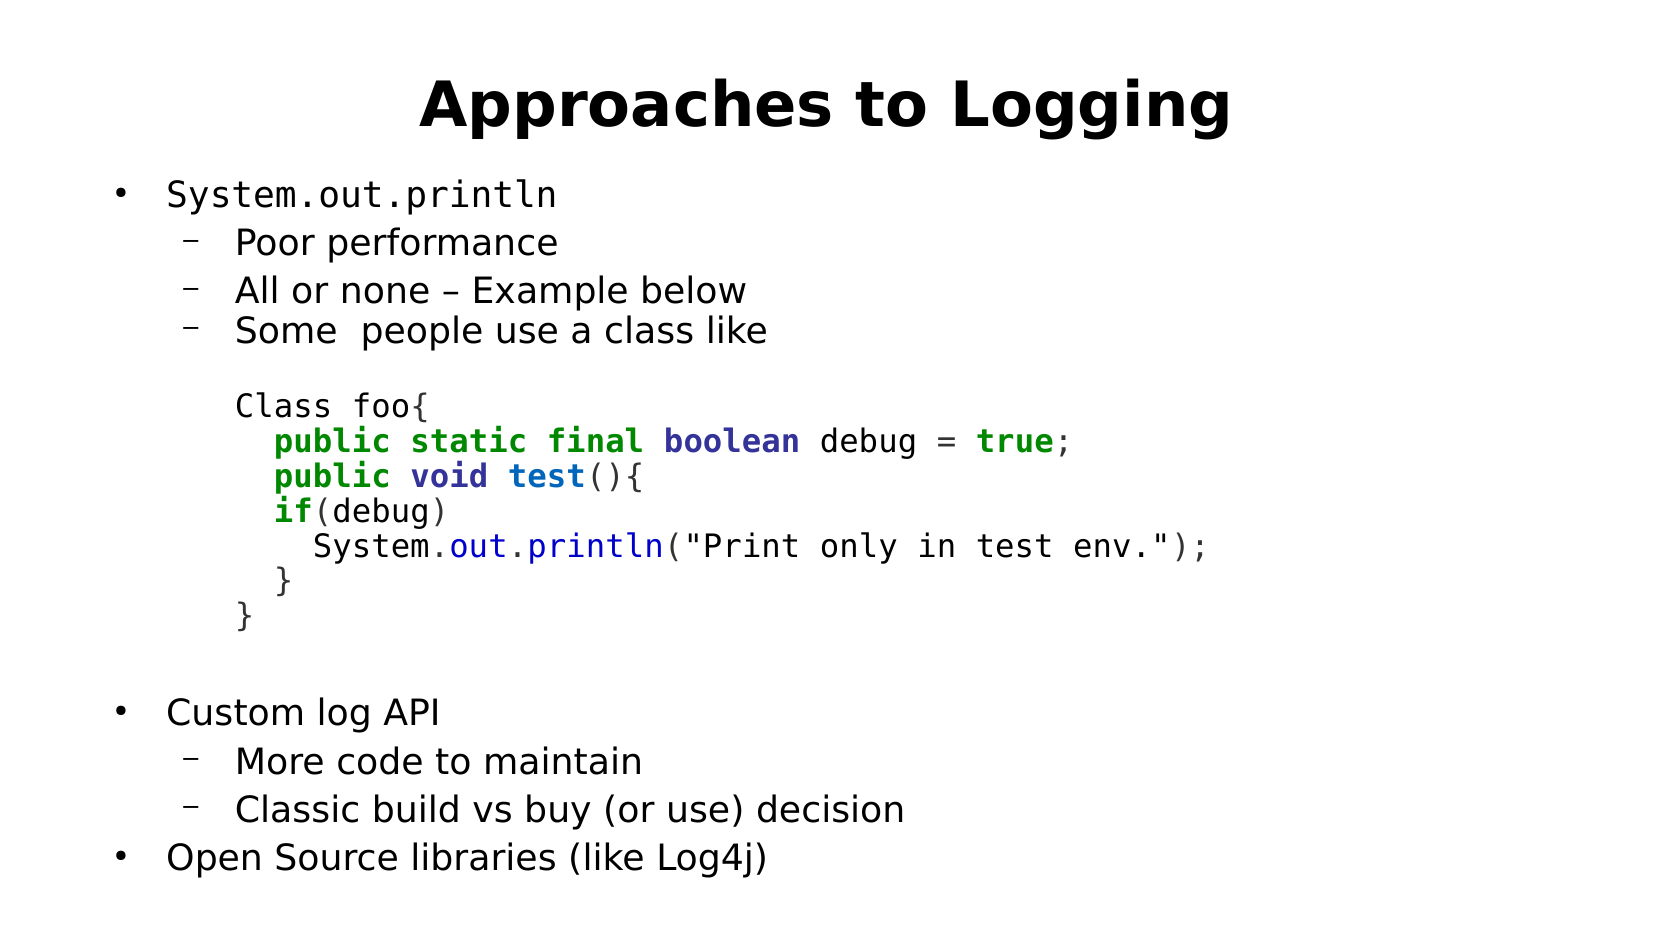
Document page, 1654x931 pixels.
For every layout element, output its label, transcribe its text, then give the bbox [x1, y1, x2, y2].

list System.out.println Poor performance All or none – Example below Some people use a class like Class foo{ public static final boolean debug = true; public void test(){ if(debug) System.out.println("Print only in test env."); } } Custom log API More code to maintain Classic build vs buy (or use) decision Open Source libraries (like Log4j) [82, 168, 1538, 889]
title Approaches to Logging [82, 36, 1571, 147]
